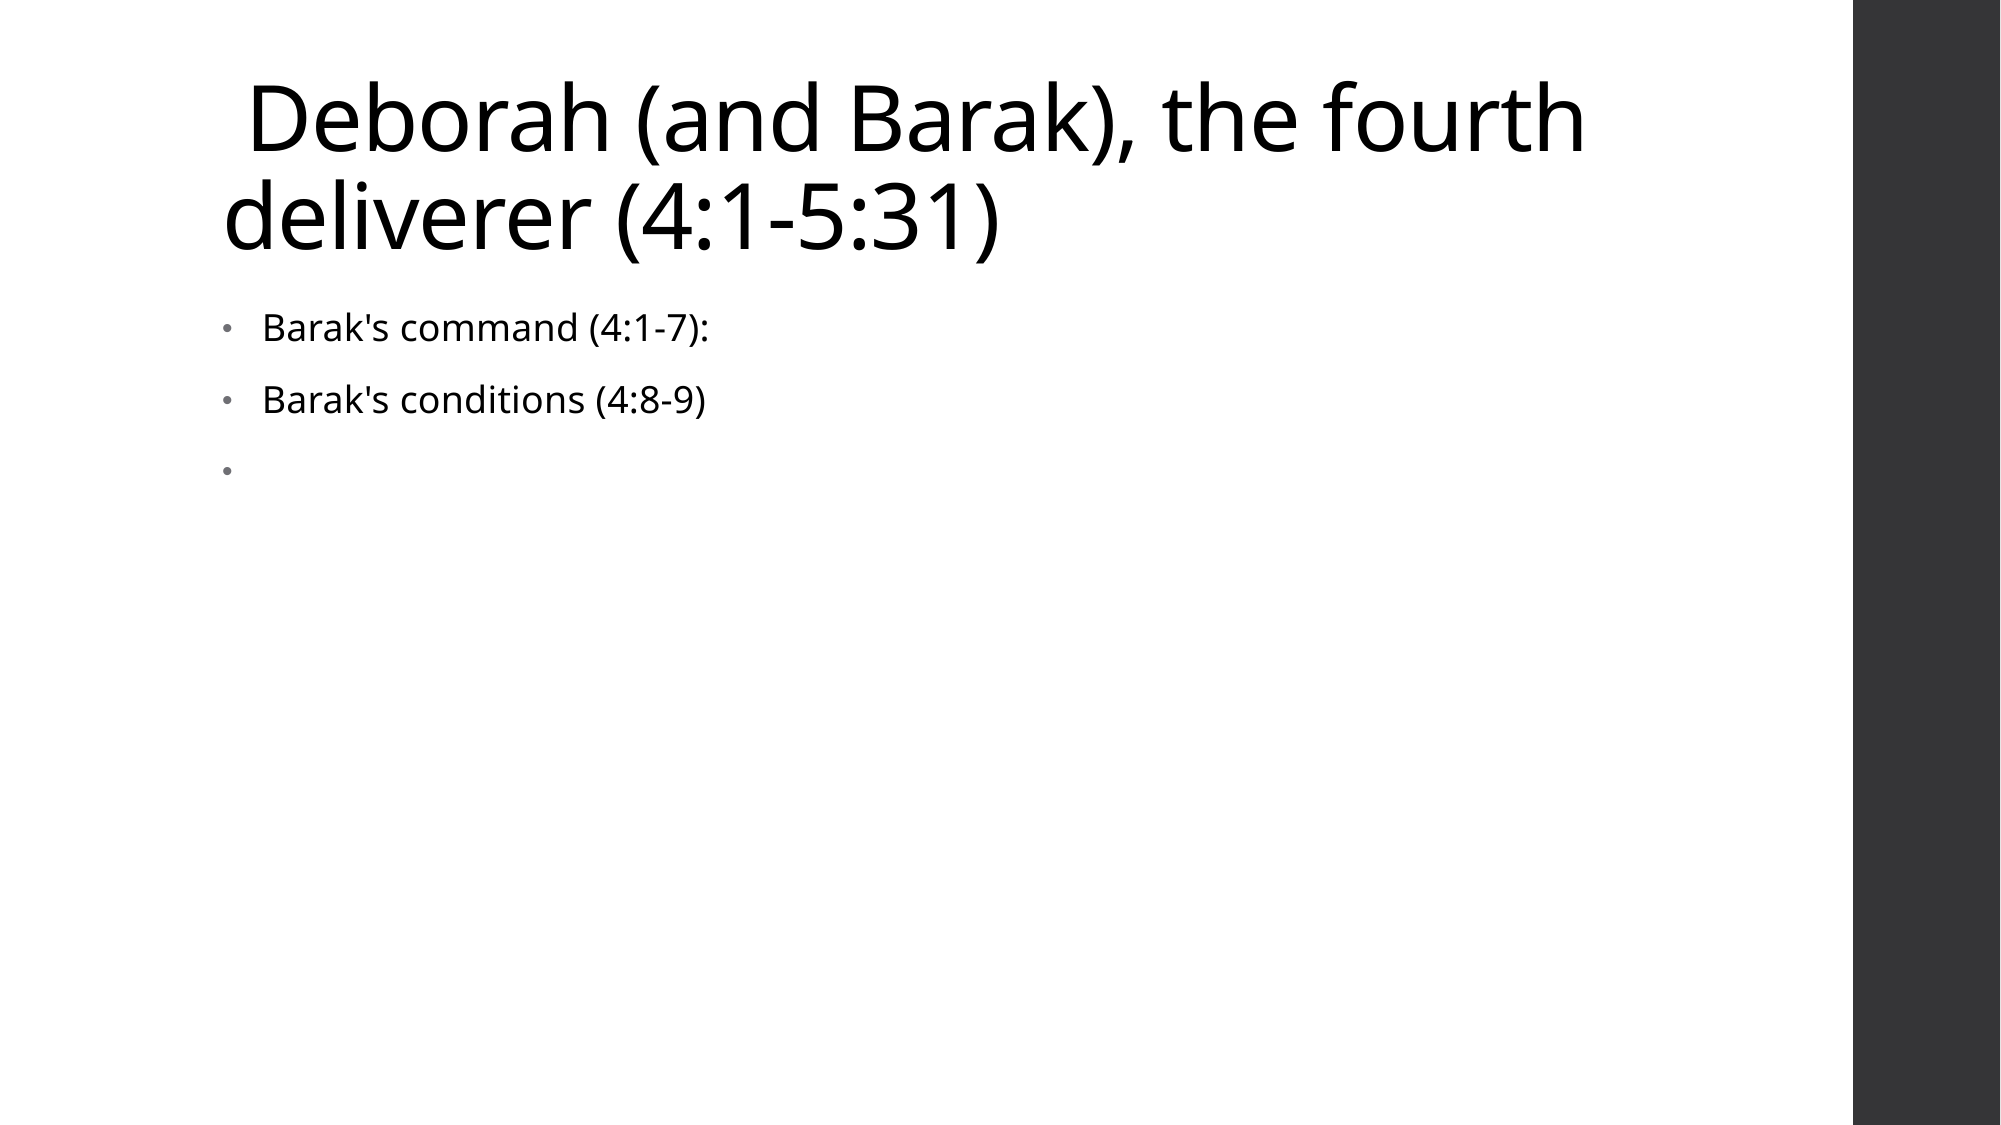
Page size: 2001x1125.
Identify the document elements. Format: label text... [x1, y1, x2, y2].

title Deborah (and Barak), the fourth deliverer (4:1-5:31) [206, 60, 1797, 278]
list Barak's command (4:1-7): Barak's conditions (4:8-9) [206, 299, 1617, 1014]
